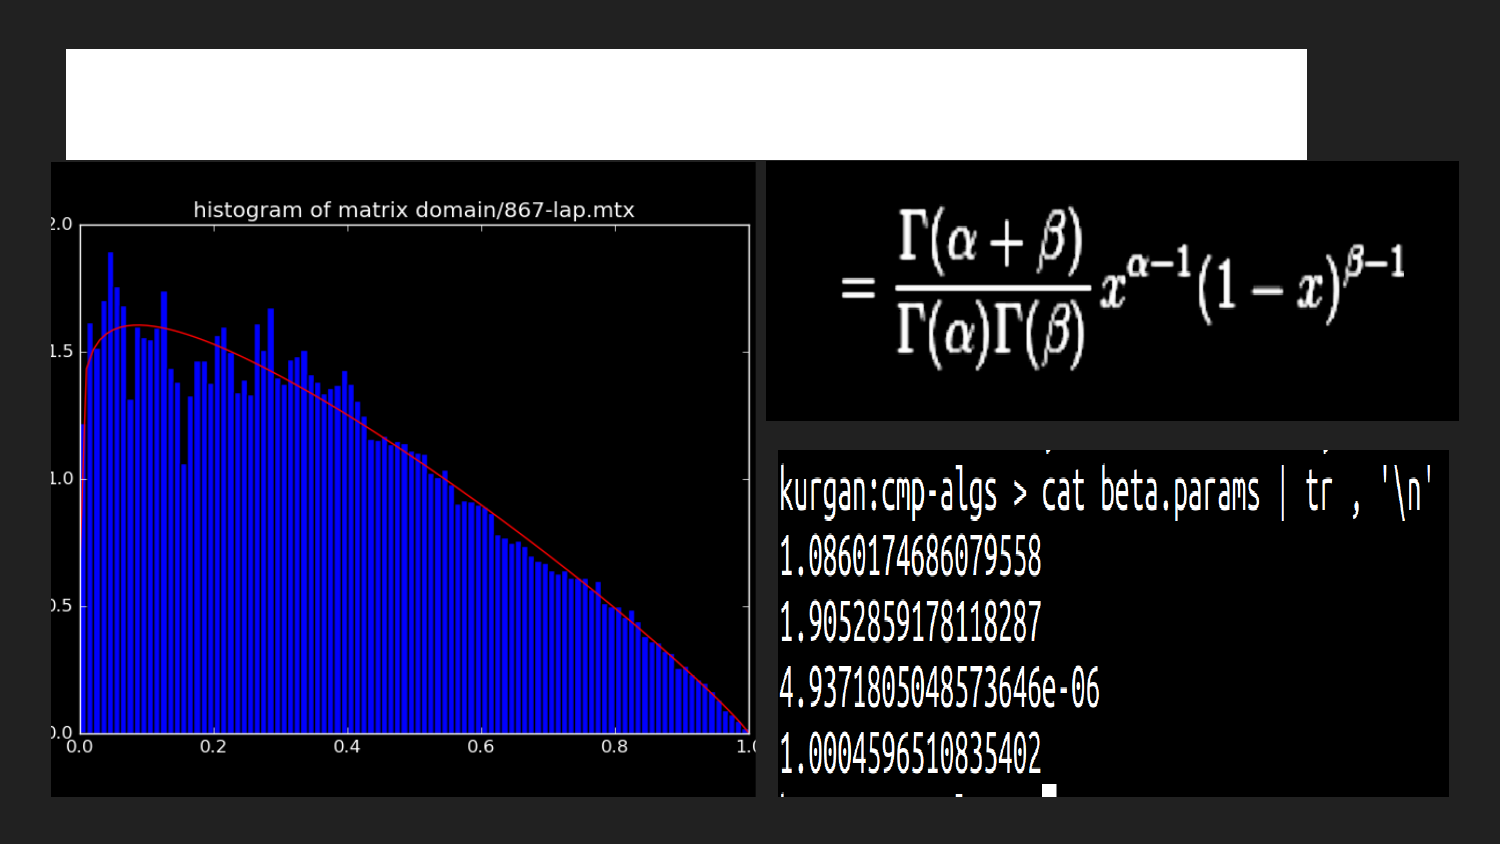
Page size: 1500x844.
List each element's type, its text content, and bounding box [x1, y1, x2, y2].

picture [51, 162, 756, 797]
picture [766, 161, 1459, 421]
picture [778, 450, 1449, 797]
title Idea1: domain matrix ~ beta [51, 24, 1449, 177]
